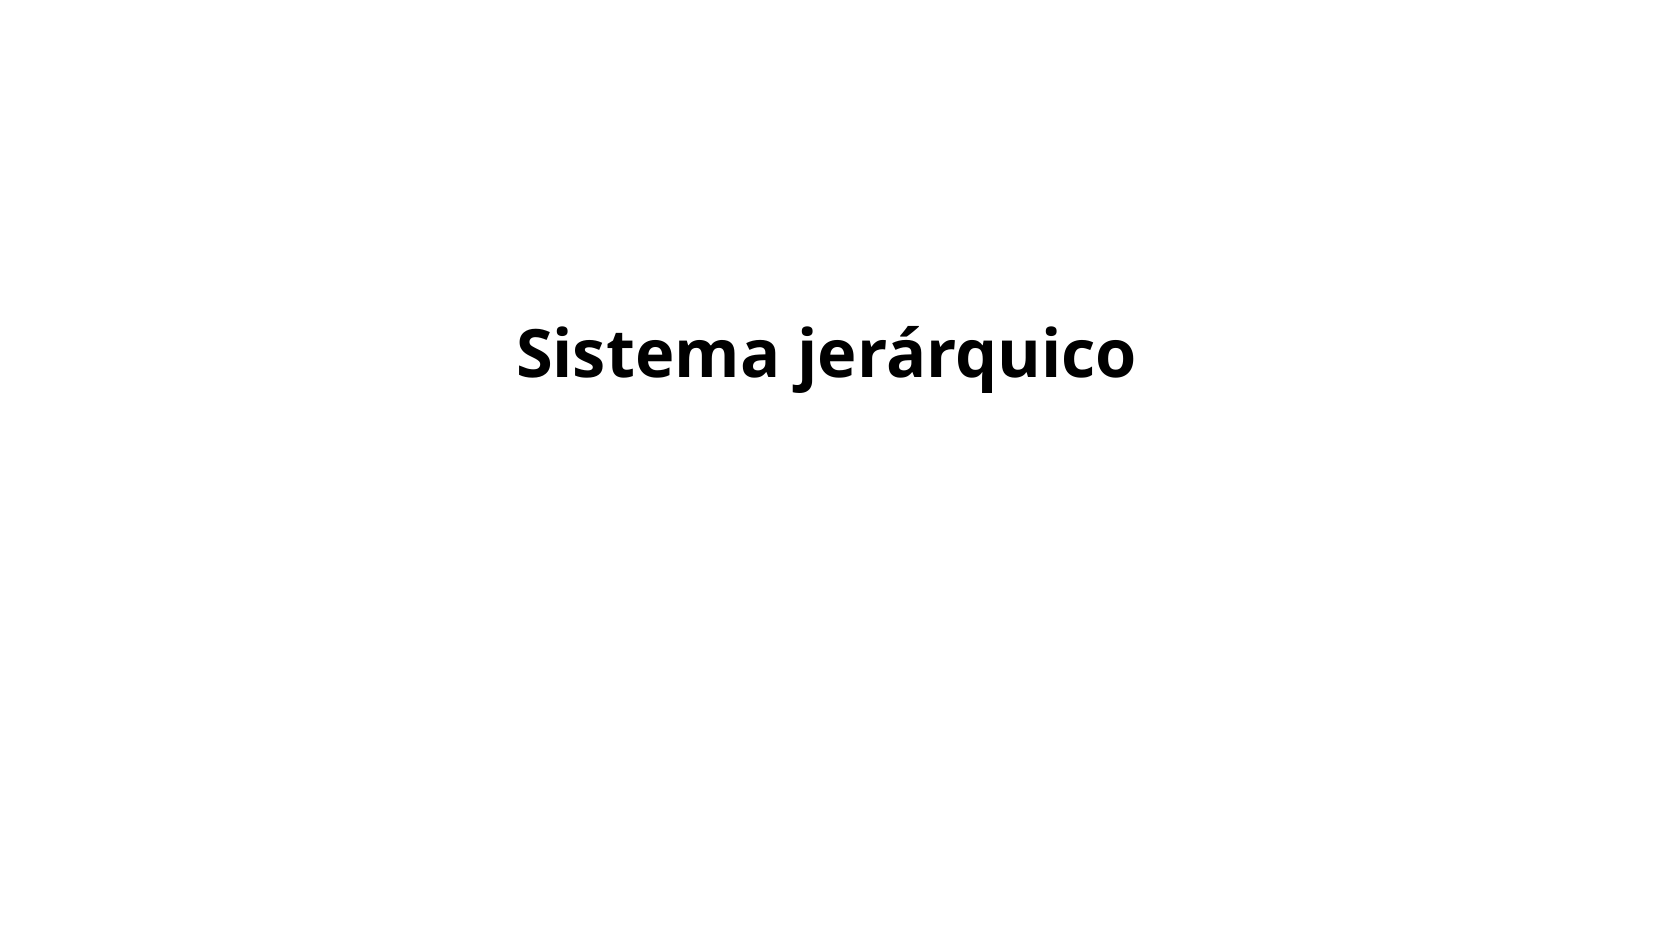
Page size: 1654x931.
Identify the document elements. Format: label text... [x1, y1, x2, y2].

list Sistema jerárquico [82, 306, 1571, 846]
